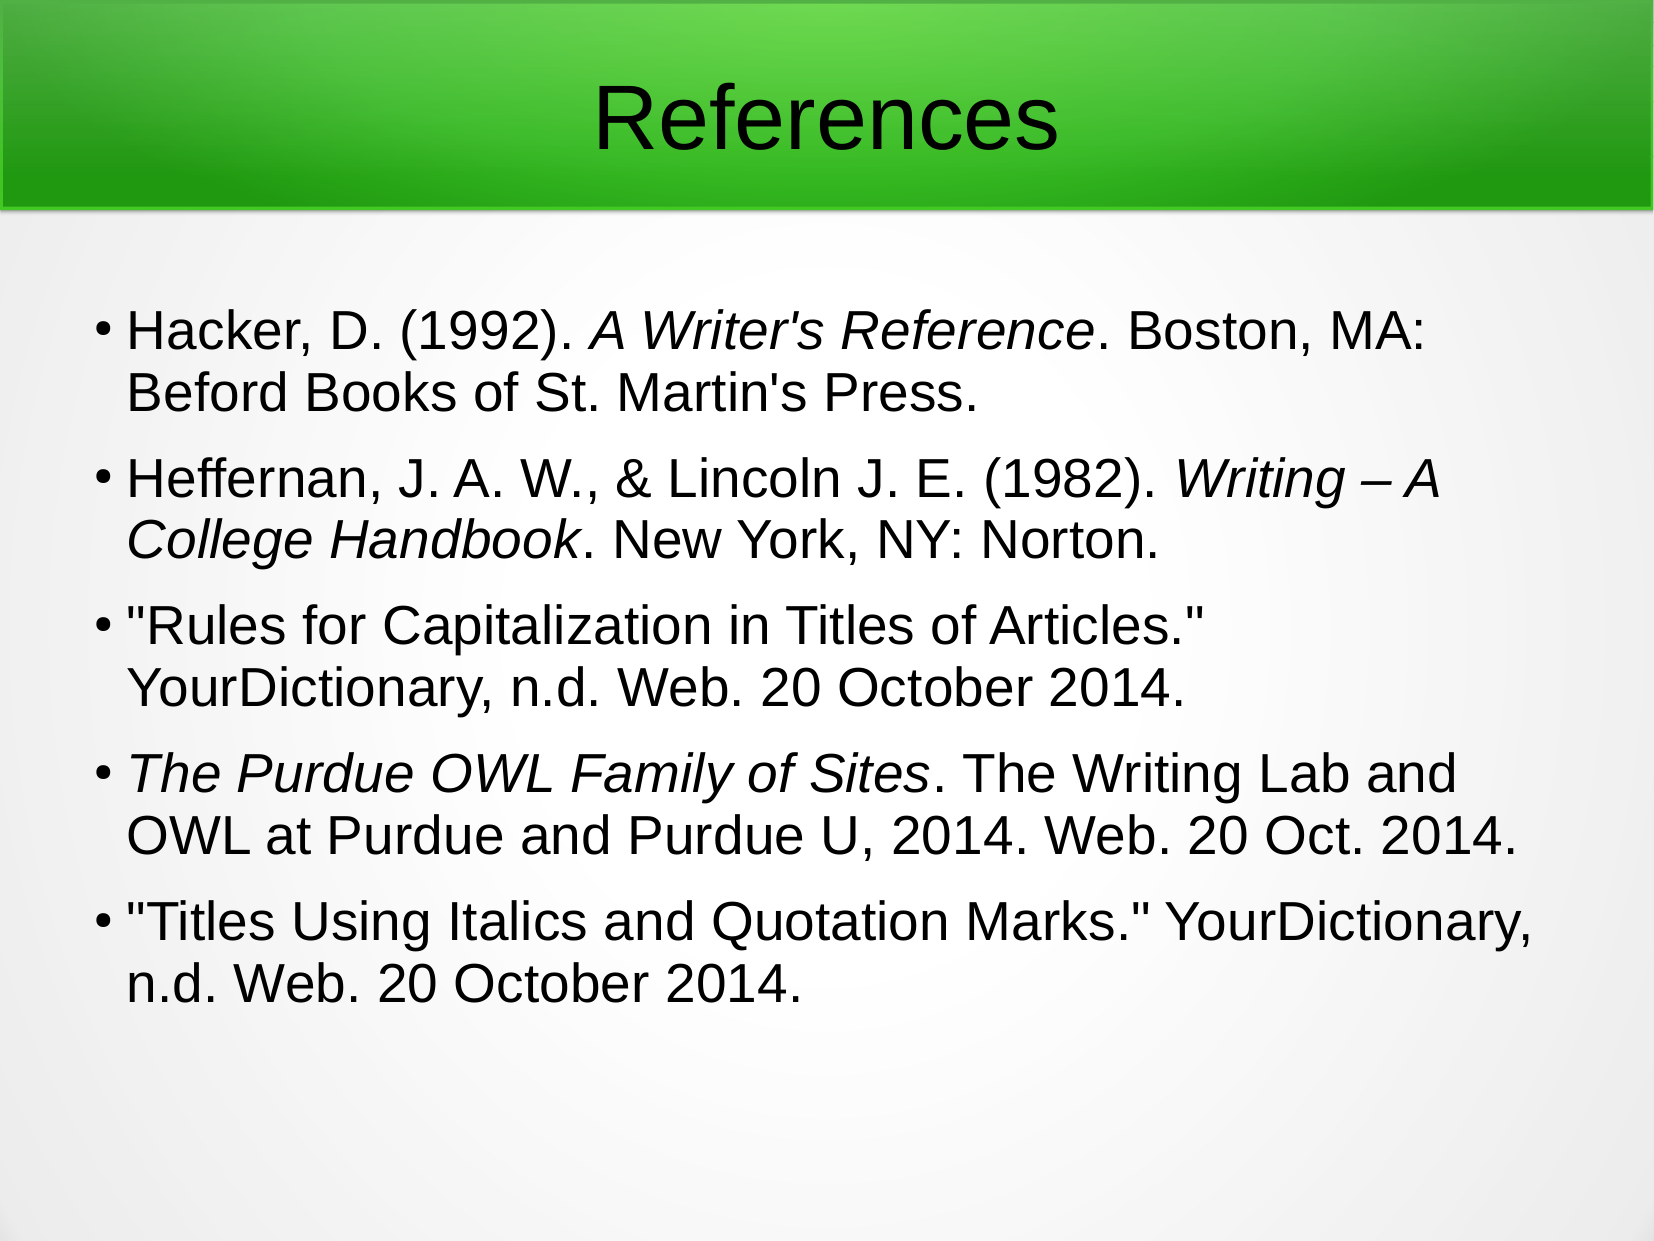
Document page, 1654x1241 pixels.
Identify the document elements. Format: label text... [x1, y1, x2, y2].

title References [82, 47, 1571, 189]
list Hacker, D. (1992). A Writer's Reference. Boston, MA: Beford Books of St. Martin's Press. Heffernan, J. A. W., & Lincoln J. E. (1982). Writing – A College Handbook. New York, NY: Norton. "Rules for Capitalization in Titles of Articles." YourDictionary, n.d. Web. 20 October 2014. The Purdue OWL Family of Sites. The Writing Lab and OWL at Purdue and Purdue U, 2014. Web. 20 Oct. 2014. "Titles Using Italics and Quotation Marks." YourDictionary, n.d. Web. 20 October 2014. [82, 299, 1571, 1019]
